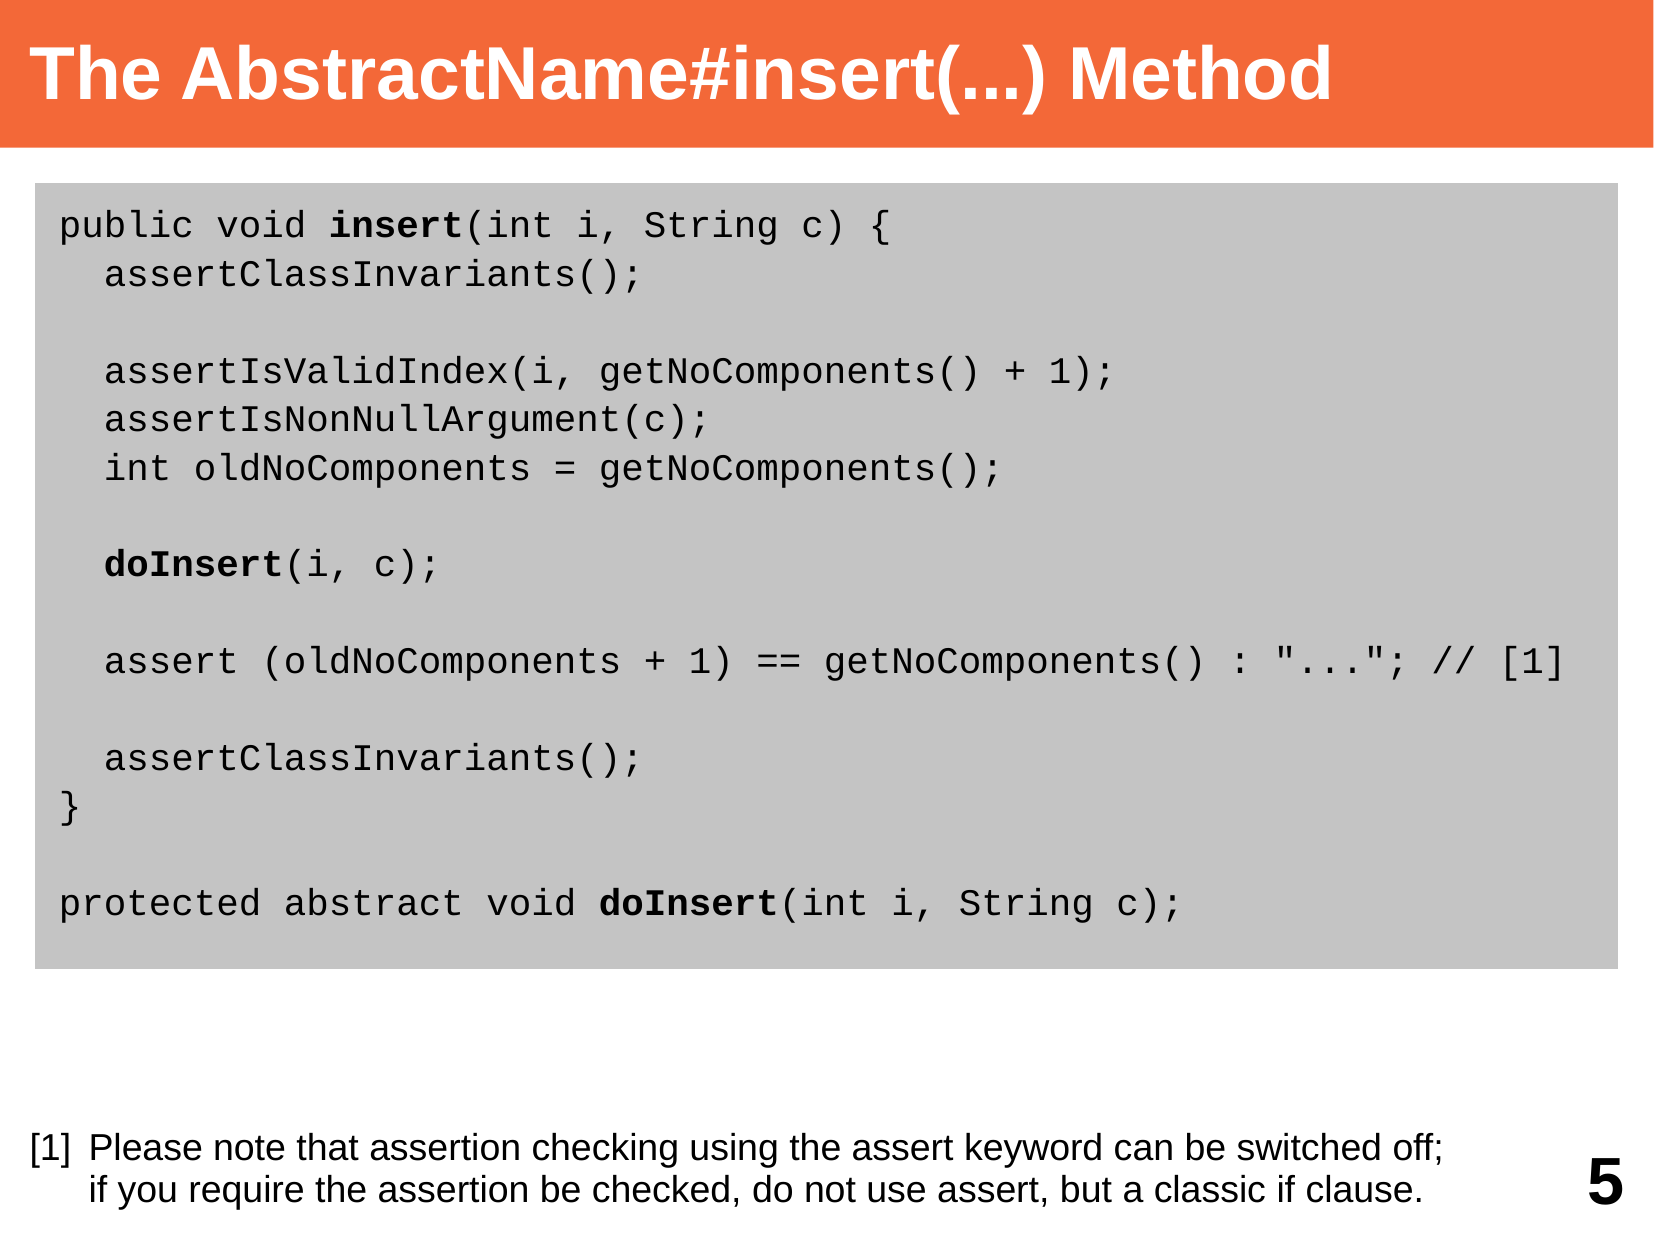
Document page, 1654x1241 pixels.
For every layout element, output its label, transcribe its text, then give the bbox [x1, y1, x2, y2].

text_box [1] Please note that assertion checking using the assert keyword can be switched off; if you require the assertion be checked, do not use assert, but a classic if clause. [0, 1003, 1565, 1241]
list public void insert(int i, String c) { assertClassInvariants(); assertIsValidIndex(i, getNoComponents() + 1); assertIsNonNullArgument(c); int oldNoComponents = getNoComponents(); doInsert(i, c); assert (oldNoComponents + 1) == getNoComponents() : "..."; // [1] assertClassInvariants(); } protected abstract void doInsert(int i, String c); [29, 177, 1625, 975]
title The AbstractName#insert(...) Method [0, 0, 1654, 148]
